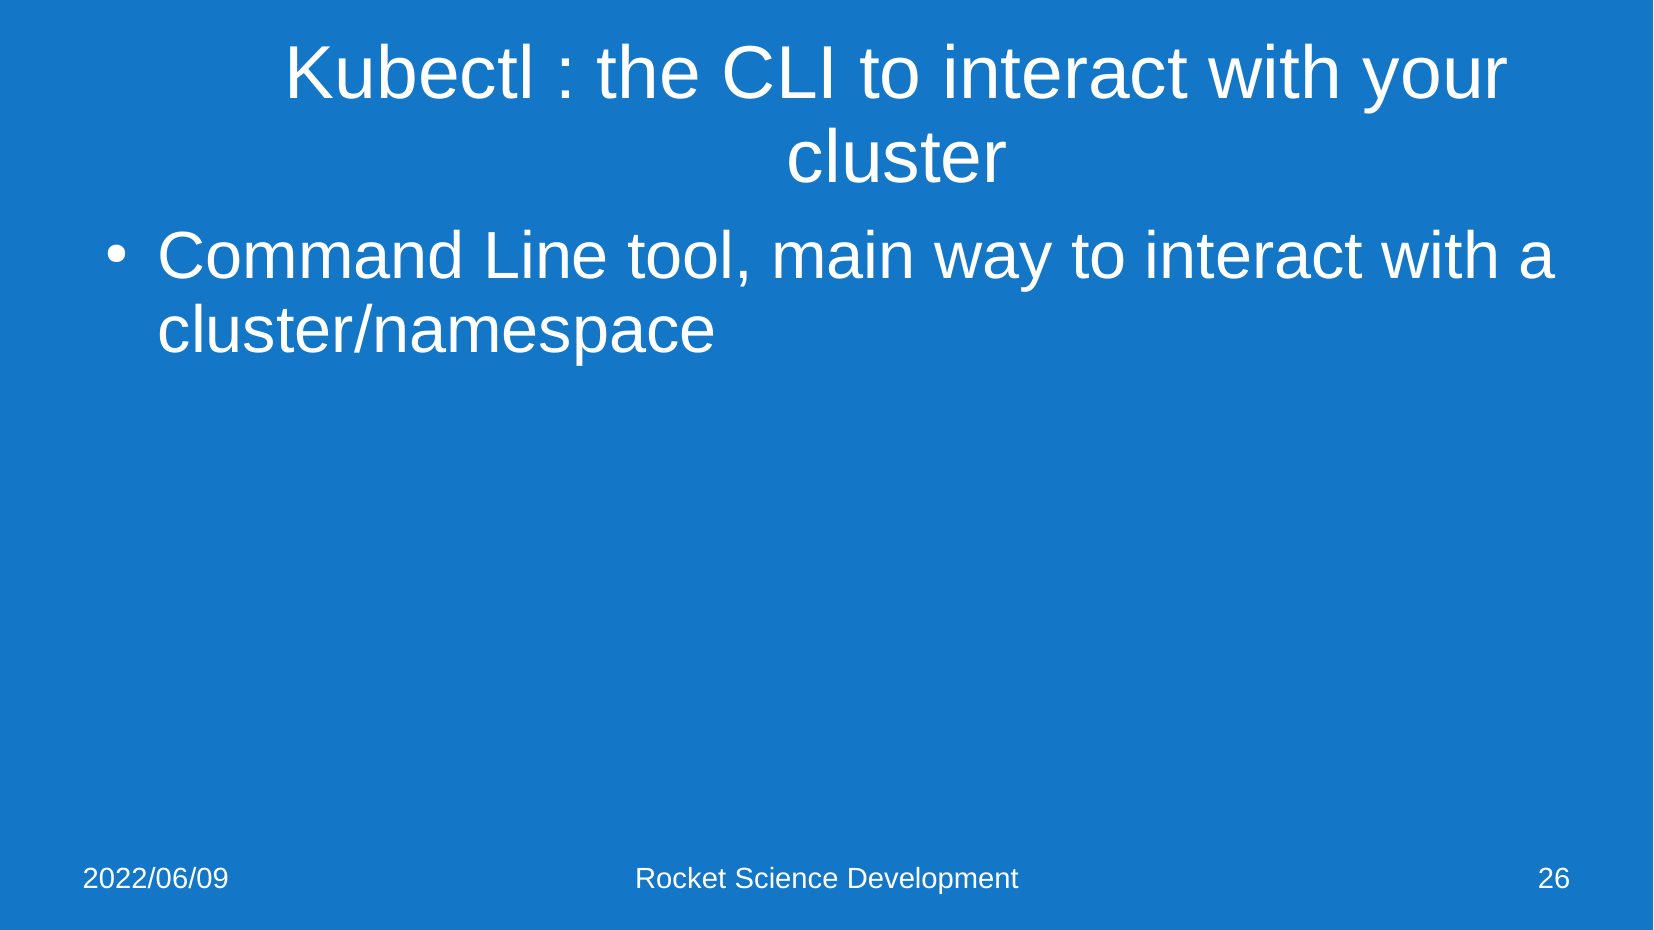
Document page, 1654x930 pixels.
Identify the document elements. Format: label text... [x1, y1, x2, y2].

list Command Line tool, main way to interact with a cluster/namespace [86, 217, 1575, 757]
title Kubectl : the CLI to interact with your cluster [82, 30, 1571, 199]
